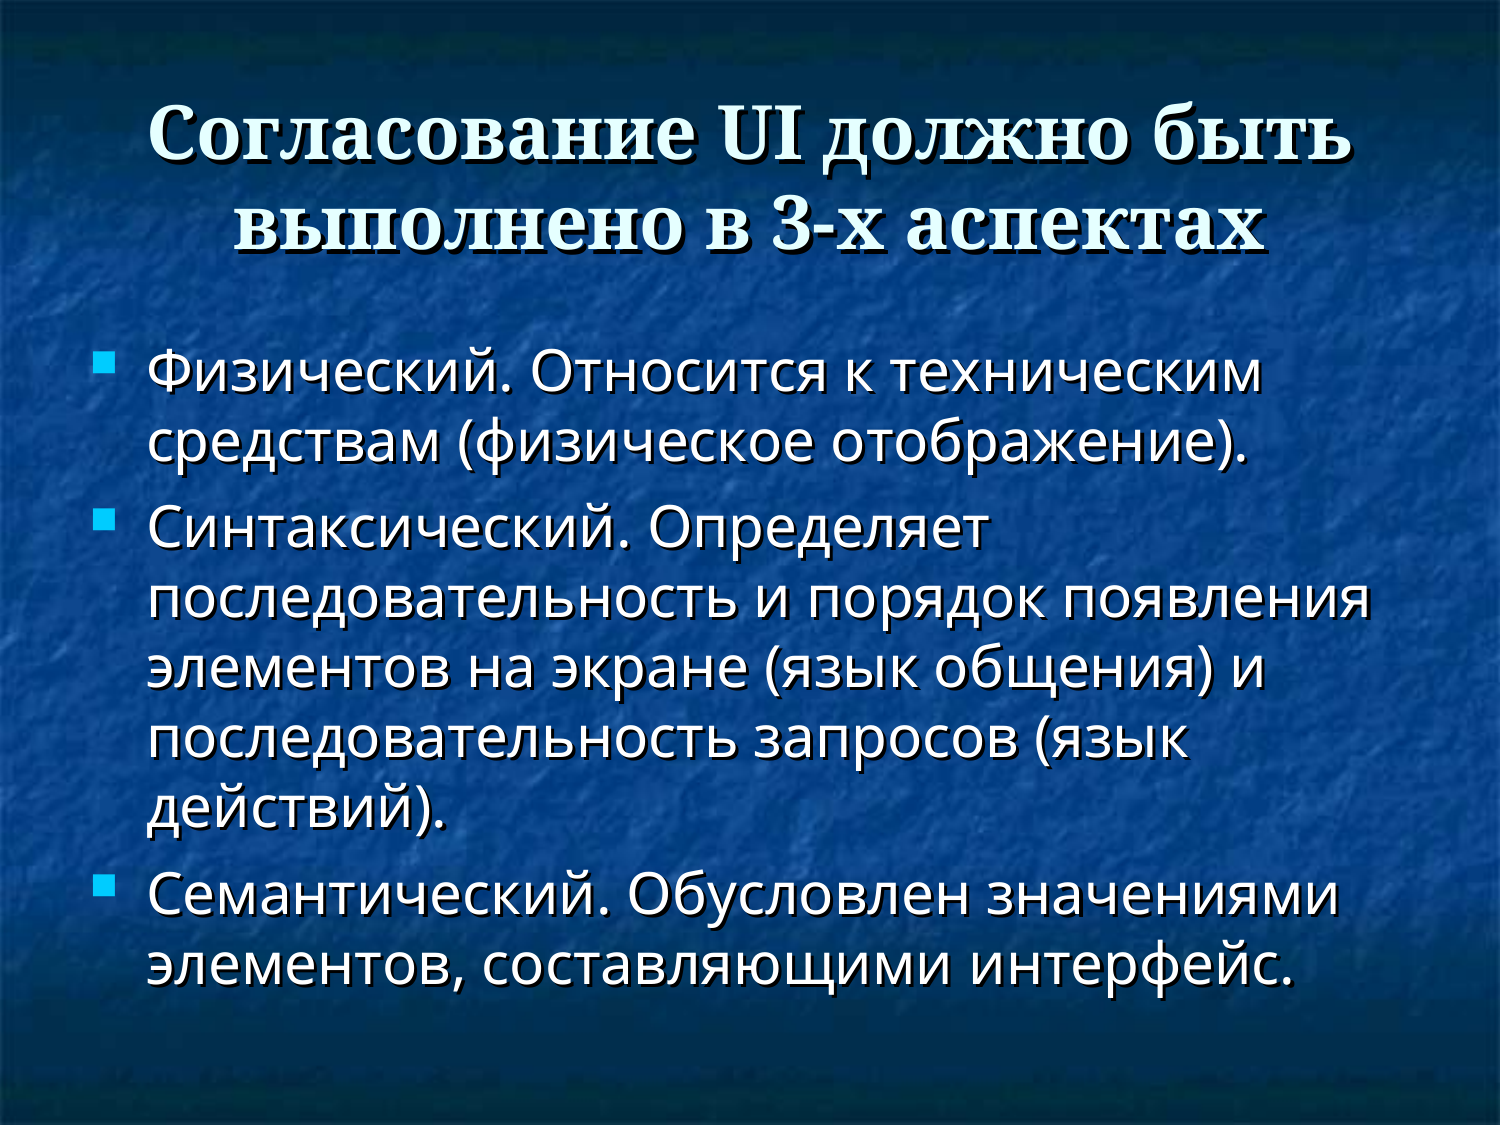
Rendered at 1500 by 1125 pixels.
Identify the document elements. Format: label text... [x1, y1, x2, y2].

title Согласование UI должно быть выполнено в 3-х аспектах [75, 57, 1426, 293]
picture [0, 0, 1500, 1125]
list Физический. Относится к техническим средствам (физическое отображение). Синтаксический. Определяет последовательность и порядок появления элементов на экране (язык общения) и последовательность запросов (язык действий). Семантический. Обусловлен значениями элементов, составляющими интерфейс. [75, 324, 1426, 1000]
